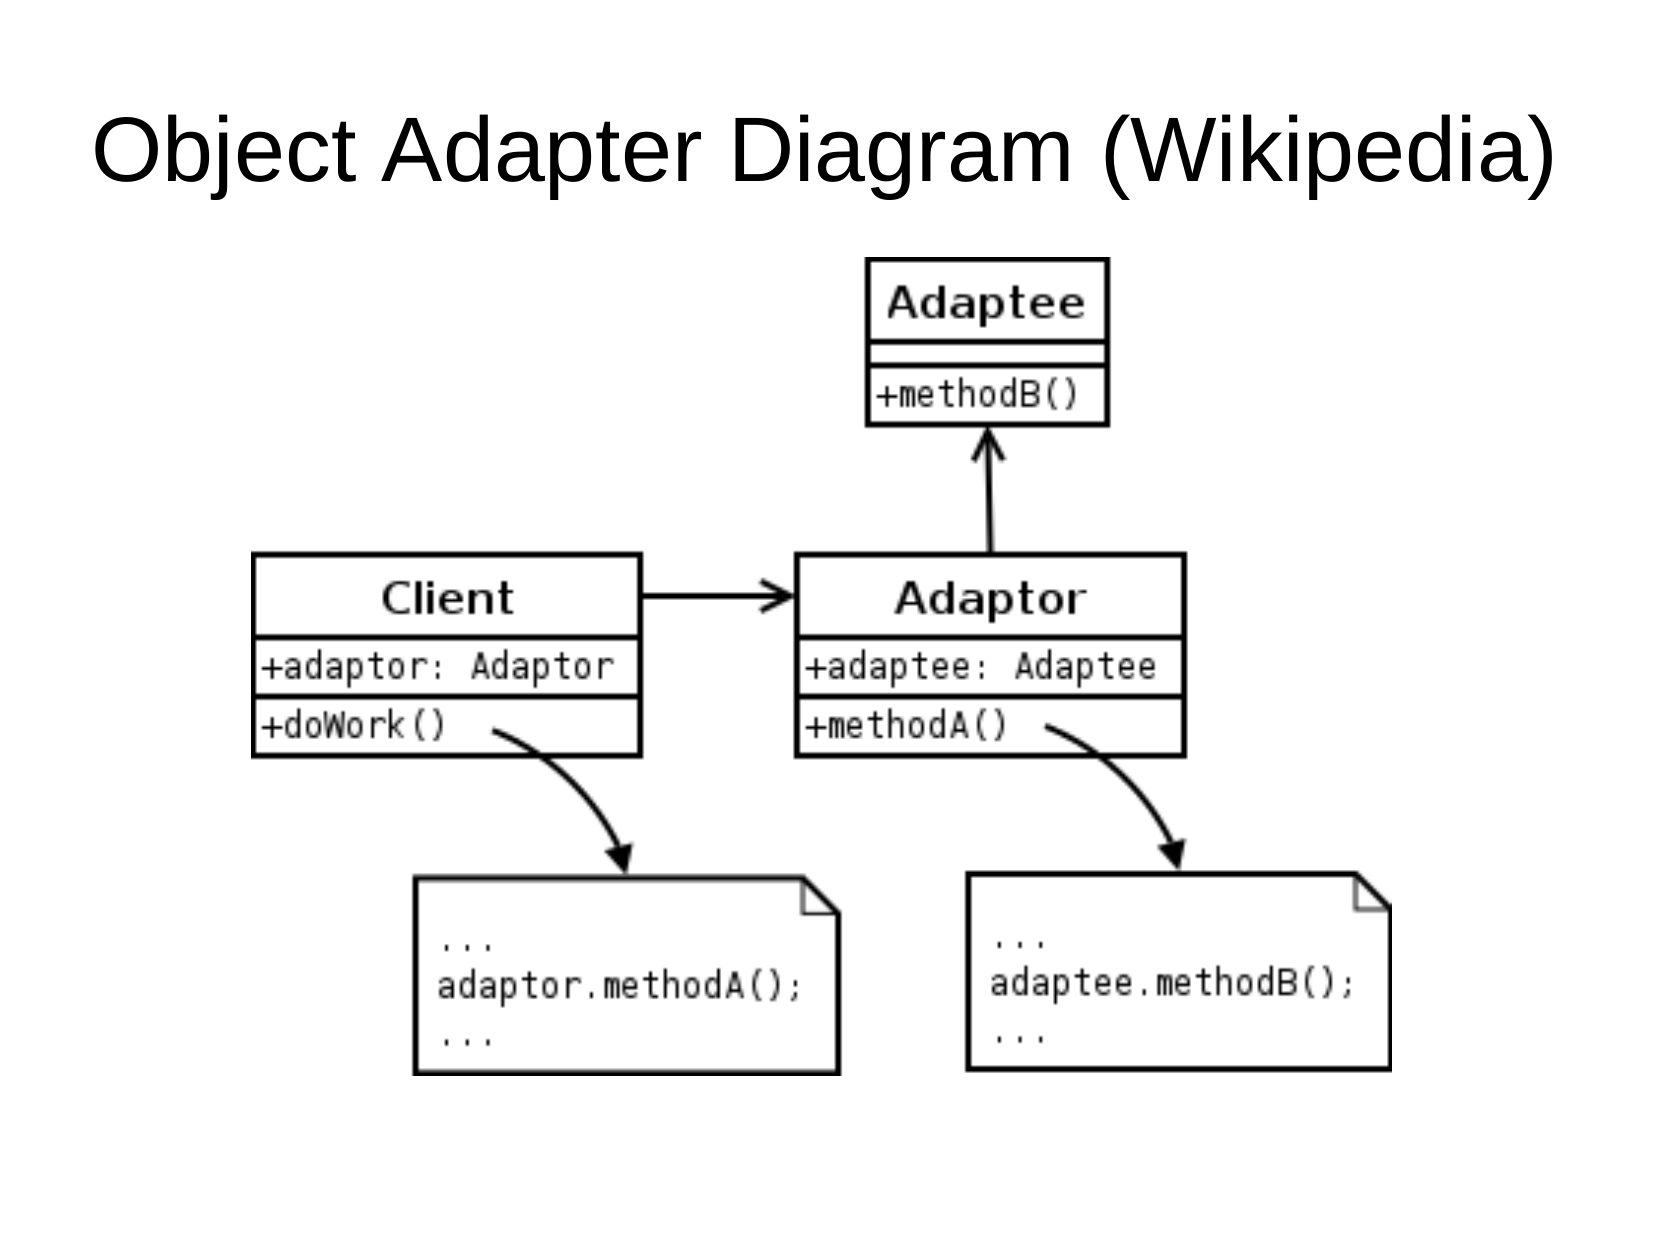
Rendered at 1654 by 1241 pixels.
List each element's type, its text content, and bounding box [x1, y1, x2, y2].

title Object Adapter Diagram (Wikipedia) [82, 56, 1570, 249]
picture [251, 257, 1392, 1076]
